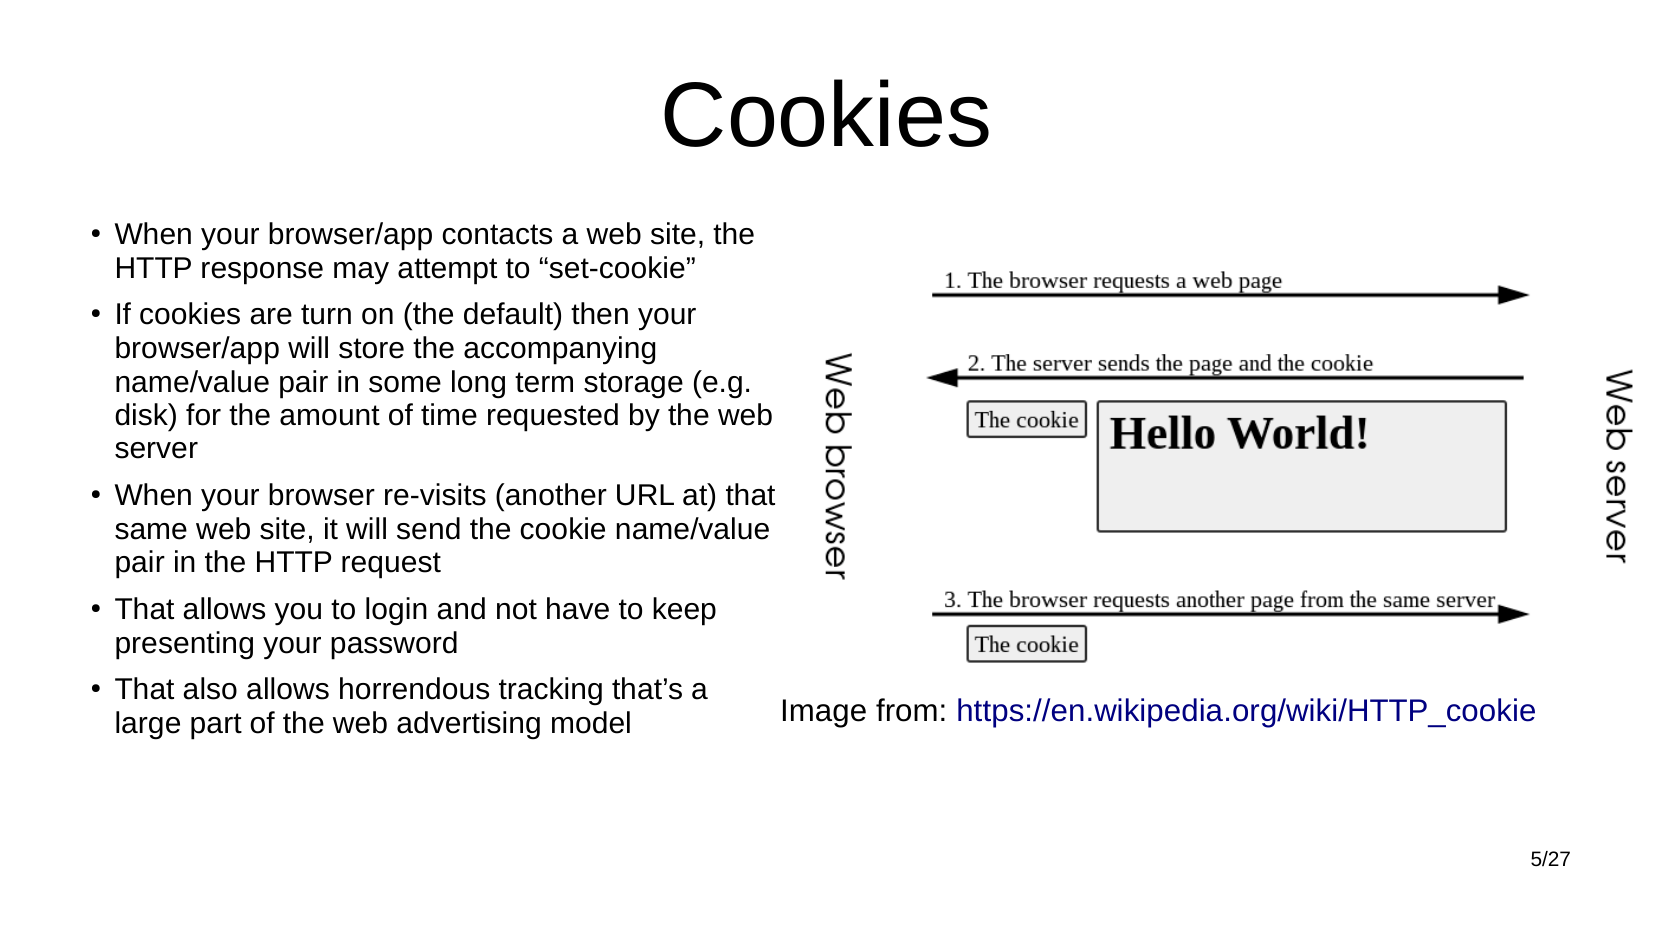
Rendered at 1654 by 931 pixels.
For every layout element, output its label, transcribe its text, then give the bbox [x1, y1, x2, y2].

list When your browser/app contacts a web site, the HTTP response may attempt to “set-cookie” If cookies are turn on (the default) then your browser/app will store the accompanying name/value pair in some long term storage (e.g. disk) for the amount of time requested by the web server When your browser re-visits (another URL at) that same web site, it will send the cookie name/value pair in the HTTP request That allows you to login and not have to keep presenting your password That also allows horrendous tracking that’s a large part of the web advertising model [82, 217, 780, 758]
text_box Image from: https://en.wikipedia.org/wiki/HTTP_cookie [720, 685, 1607, 827]
title Cookies [82, 37, 1571, 193]
picture [814, 236, 1642, 697]
